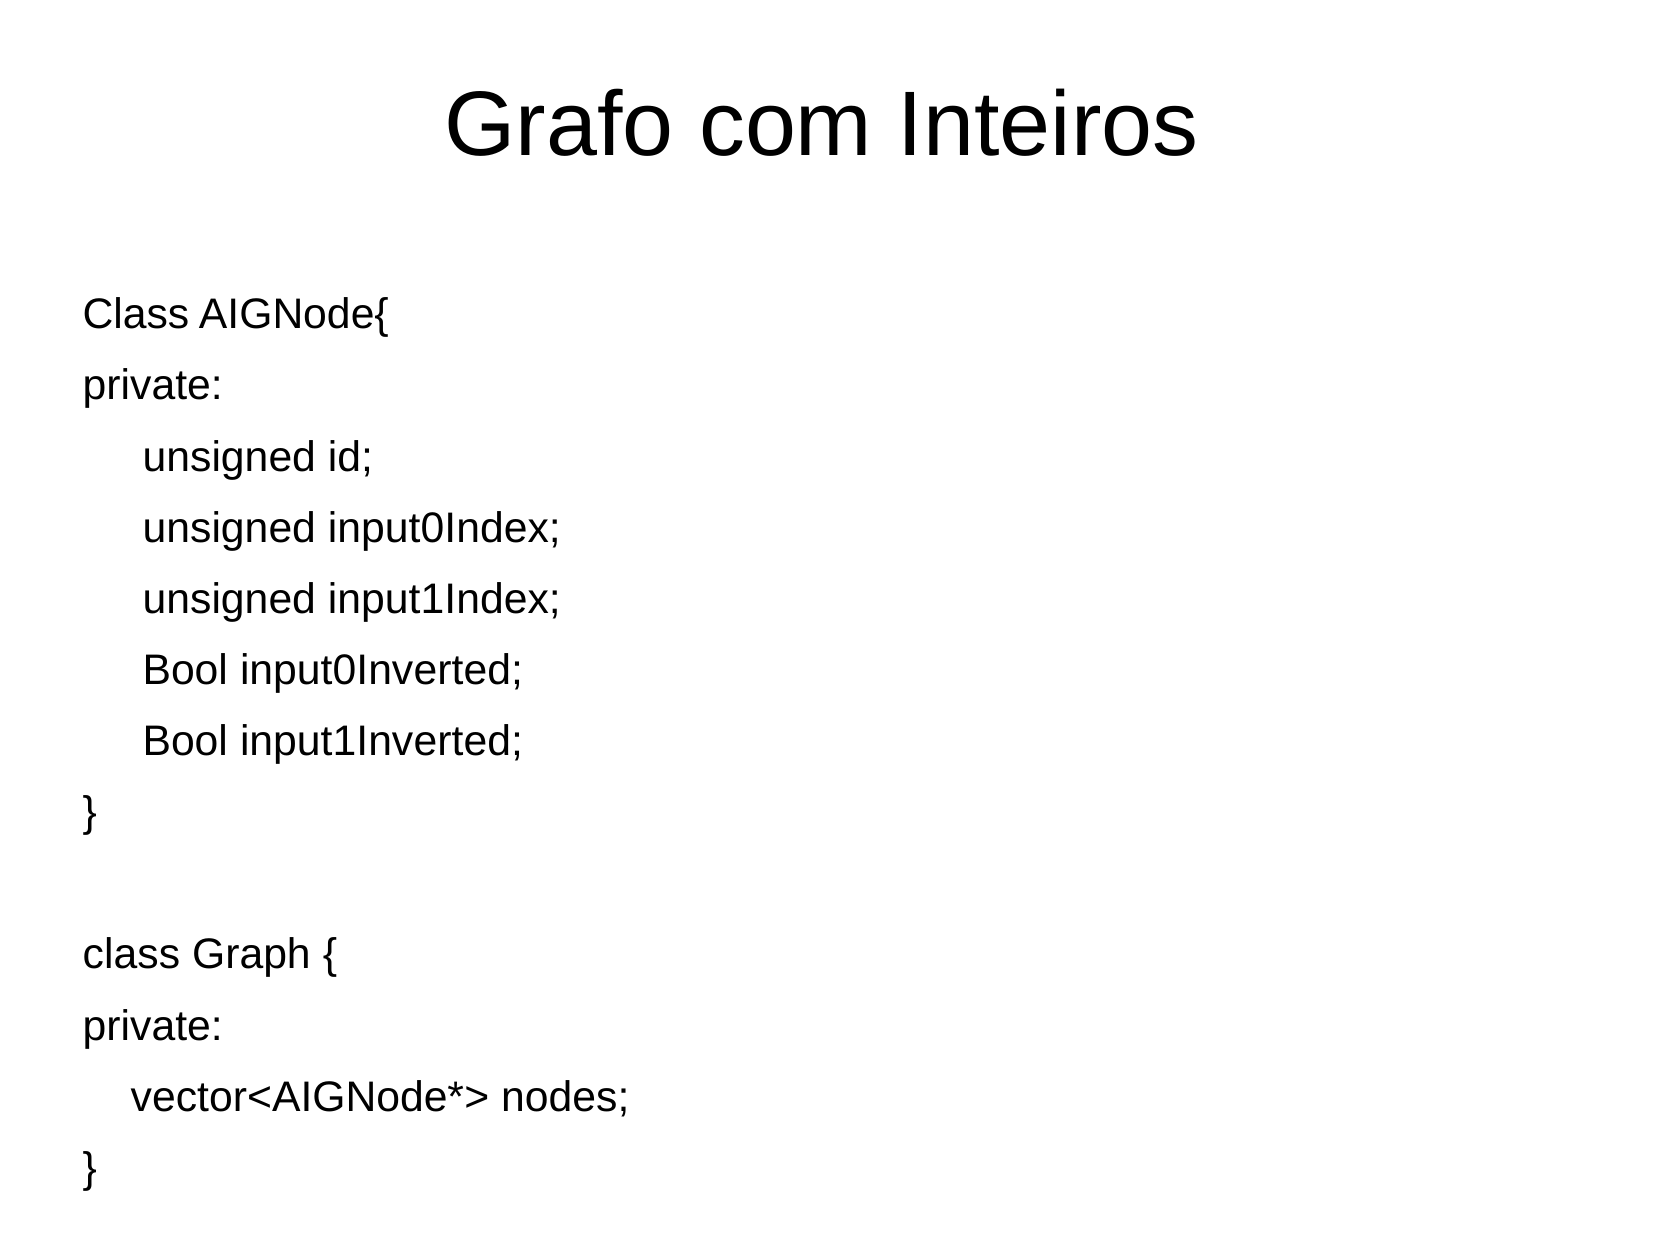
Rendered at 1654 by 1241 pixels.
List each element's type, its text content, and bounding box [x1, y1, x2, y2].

list Class AIGNode{ private: unsigned id; unsigned input0Index; unsigned input1Index; Bool input0Inverted; Bool input1Inverted; } class Graph { private: vector<AIGNode*> nodes; } [82, 290, 1571, 1201]
title Grafo com Inteiros [77, 20, 1567, 228]
